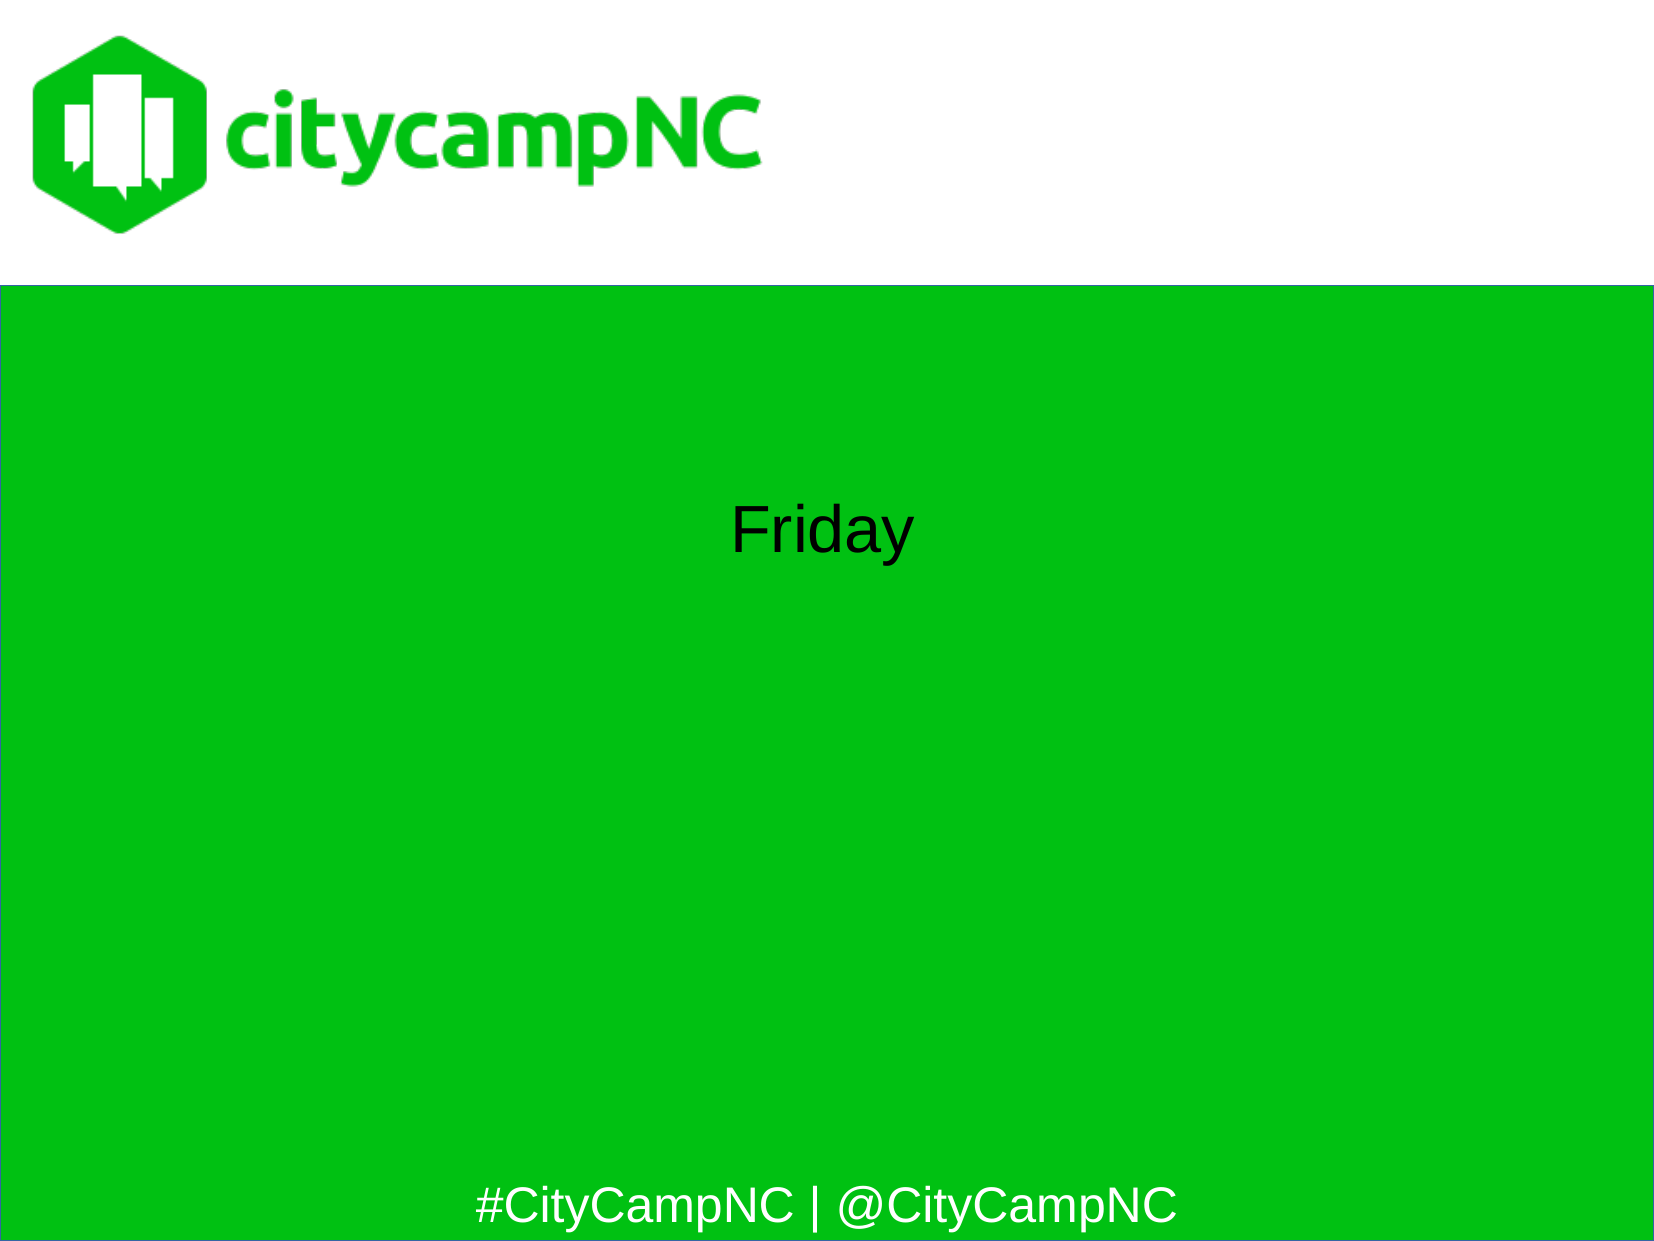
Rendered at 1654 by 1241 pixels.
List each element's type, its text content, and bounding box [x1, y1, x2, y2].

subtitle Friday [75, 49, 1571, 1010]
picture [0, 3, 794, 267]
